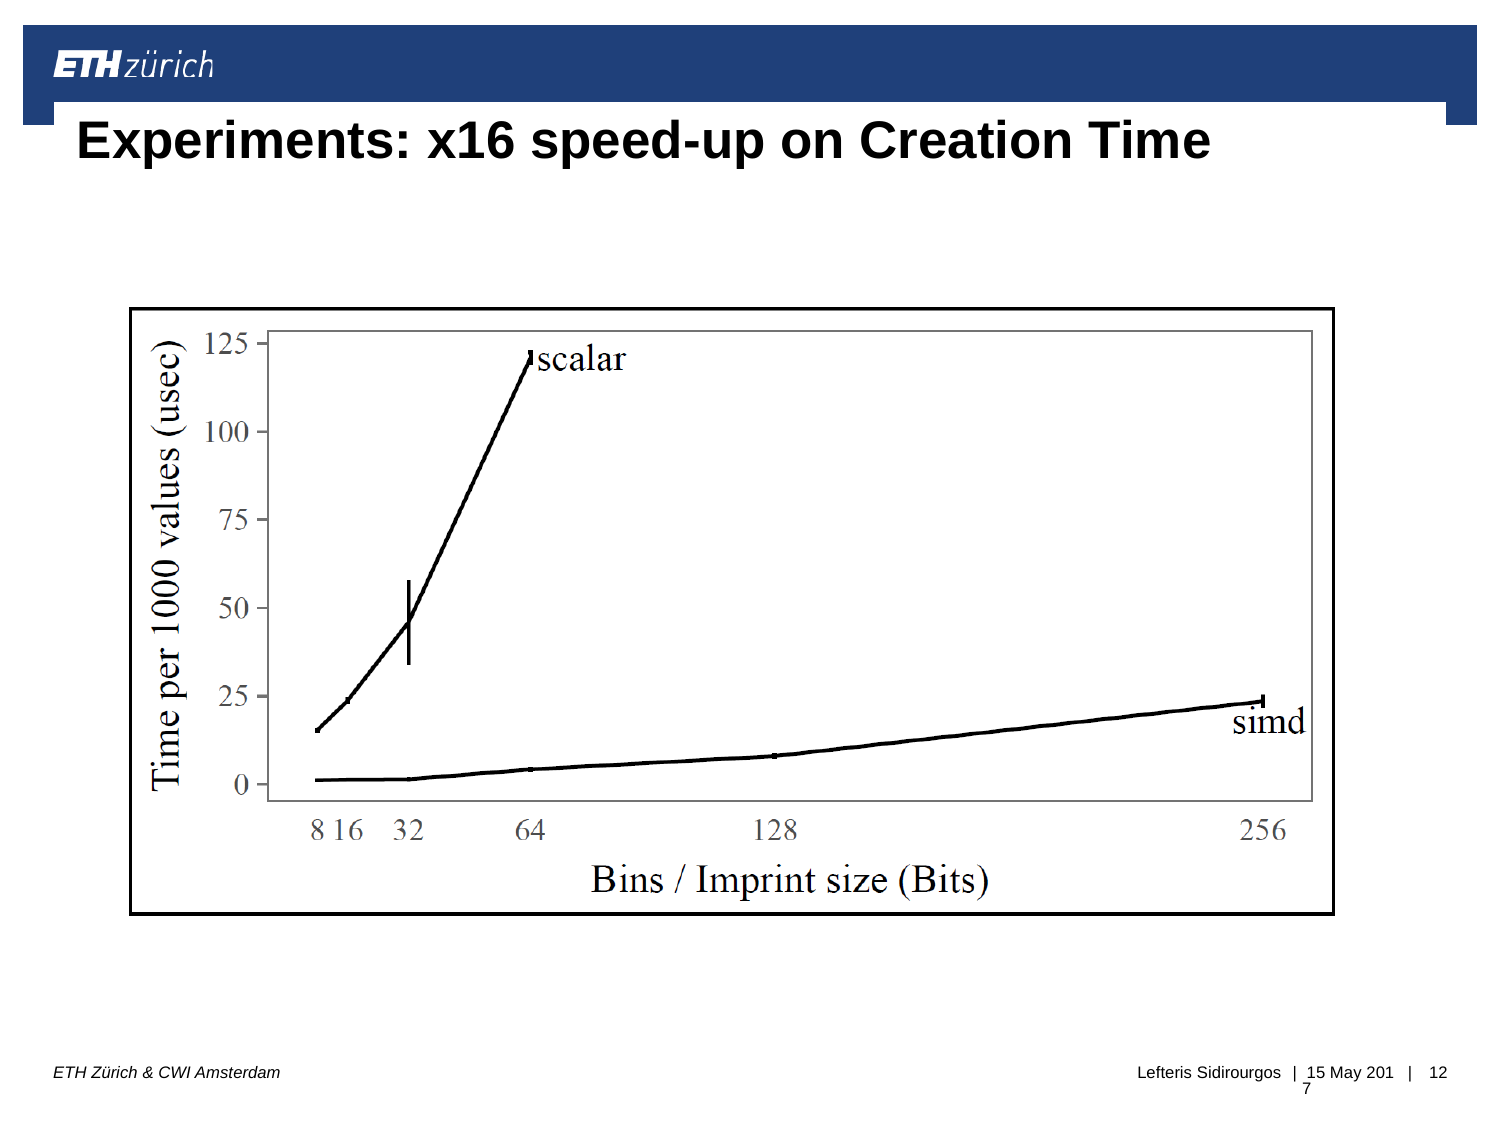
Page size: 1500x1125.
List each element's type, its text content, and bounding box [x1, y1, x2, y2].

picture [129, 307, 1335, 916]
title Experiments: x16 speed-up on Creation Time [53, 101, 1447, 262]
